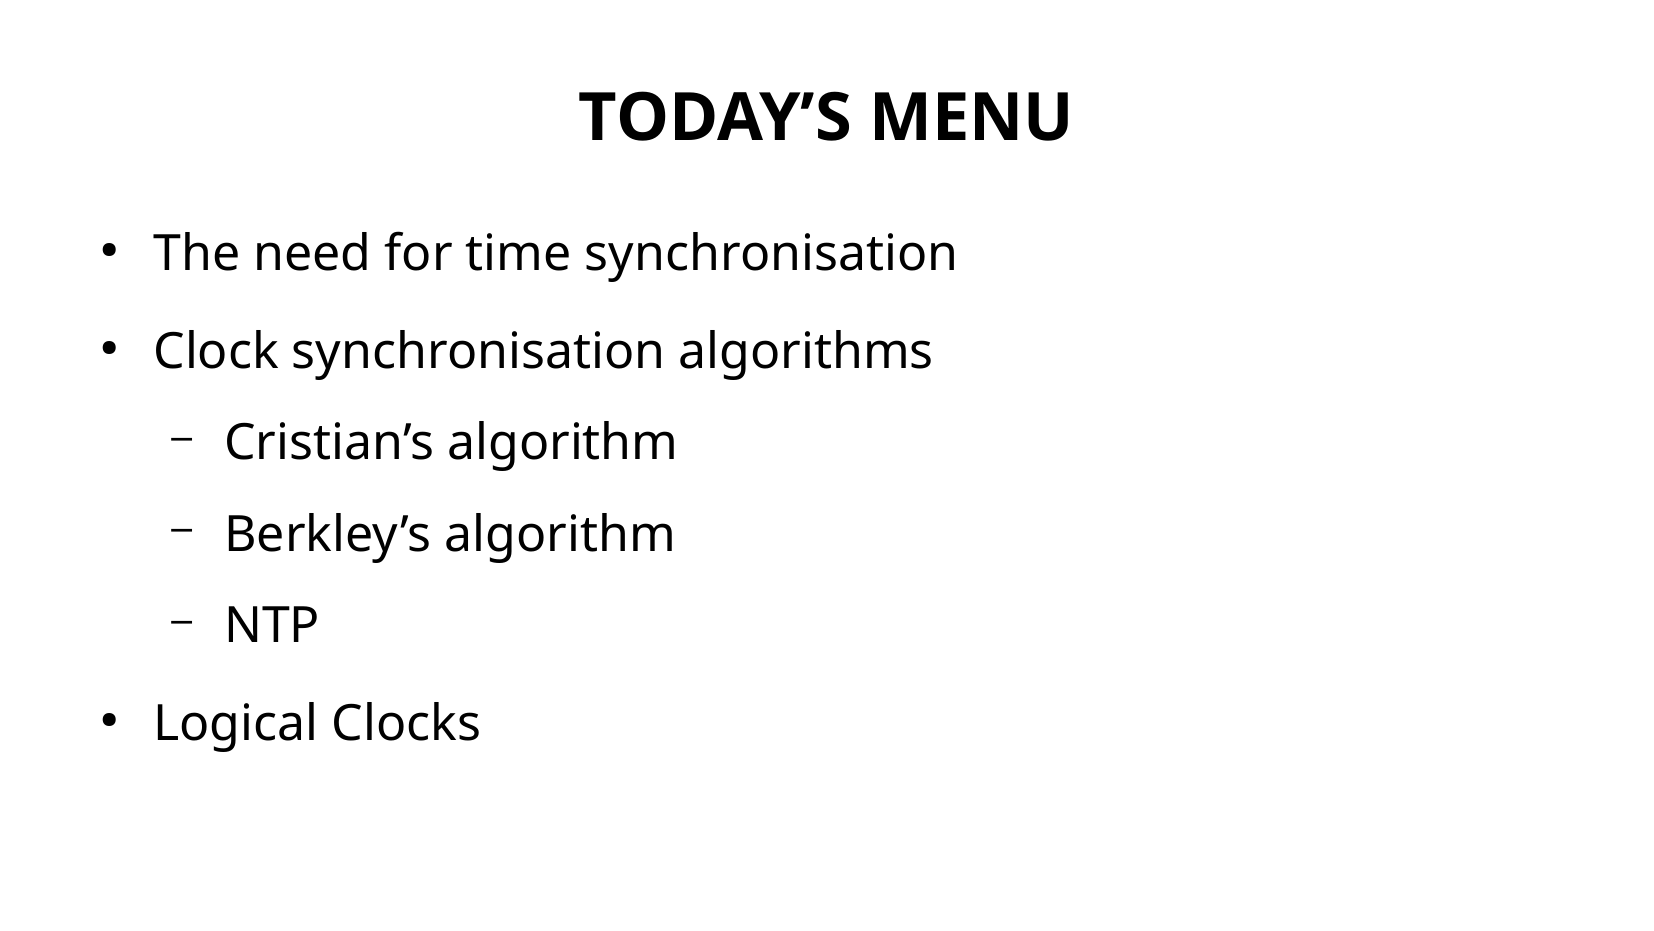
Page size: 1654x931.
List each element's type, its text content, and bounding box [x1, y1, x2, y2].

title TODAY’S MENU [82, 36, 1571, 193]
list The need for time synchronisation Clock synchronisation algorithms Cristian’s algorithm Berkley’s algorithm NTP Logical Clocks [82, 217, 1571, 757]
